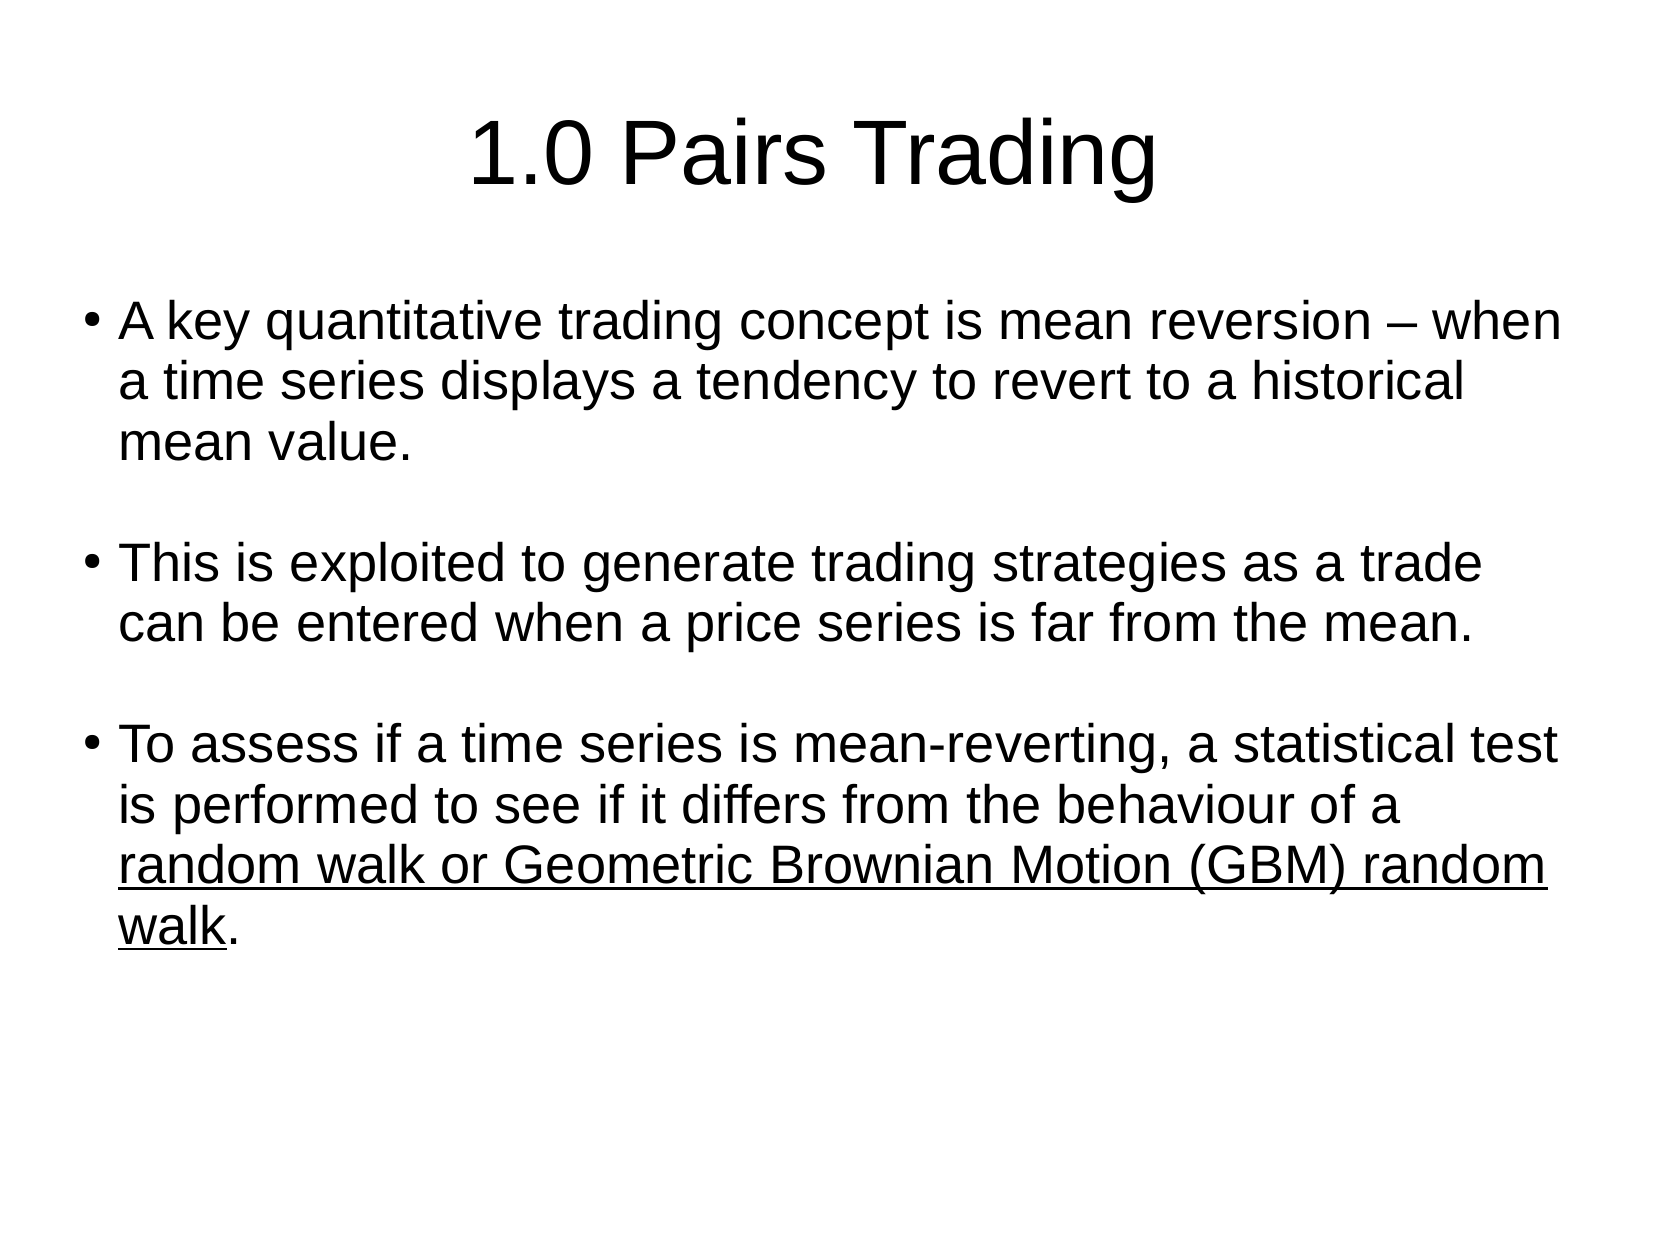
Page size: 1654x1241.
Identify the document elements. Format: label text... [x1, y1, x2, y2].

title 1.0 Pairs Trading [82, 49, 1571, 257]
subtitle A key quantitative trading concept is mean reversion – when a time series displays a tendency to revert to a historical mean value. This is exploited to generate trading strategies as a trade can be entered when a price series is far from the mean. To assess if a time series is mean-reverting, a statistical test is performed to see if it differs from the behaviour of a random walk or Geometric Brownian Motion (GBM) random walk. [82, 290, 1571, 1109]
